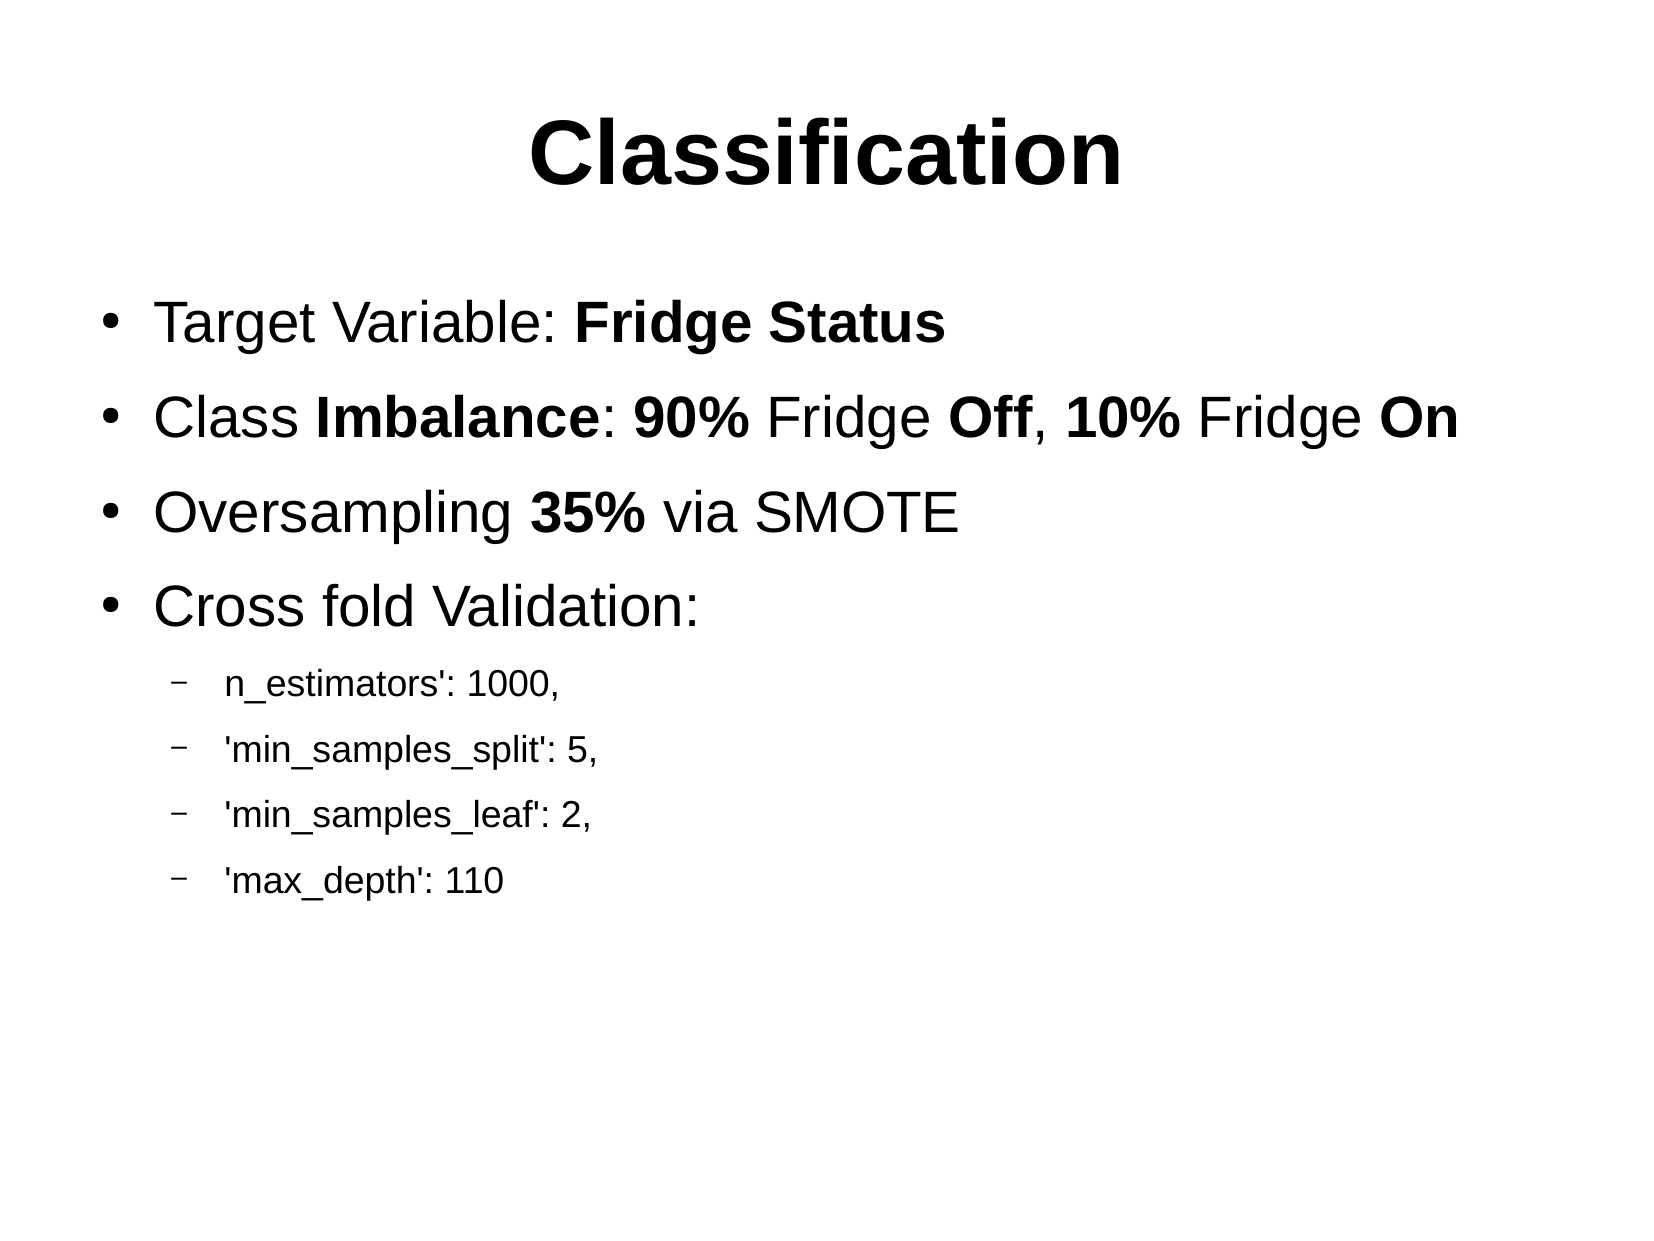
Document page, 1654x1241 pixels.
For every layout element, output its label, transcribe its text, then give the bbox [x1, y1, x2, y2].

title Classification [82, 49, 1571, 257]
list Target Variable: Fridge Status Class Imbalance: 90% Fridge Off, 10% Fridge On Oversampling 35% via SMOTE Cross fold Validation: n_estimators': 1000, 'min_samples_split': 5, 'min_samples_leaf': 2, 'max_depth': 110 [82, 290, 1571, 1010]
